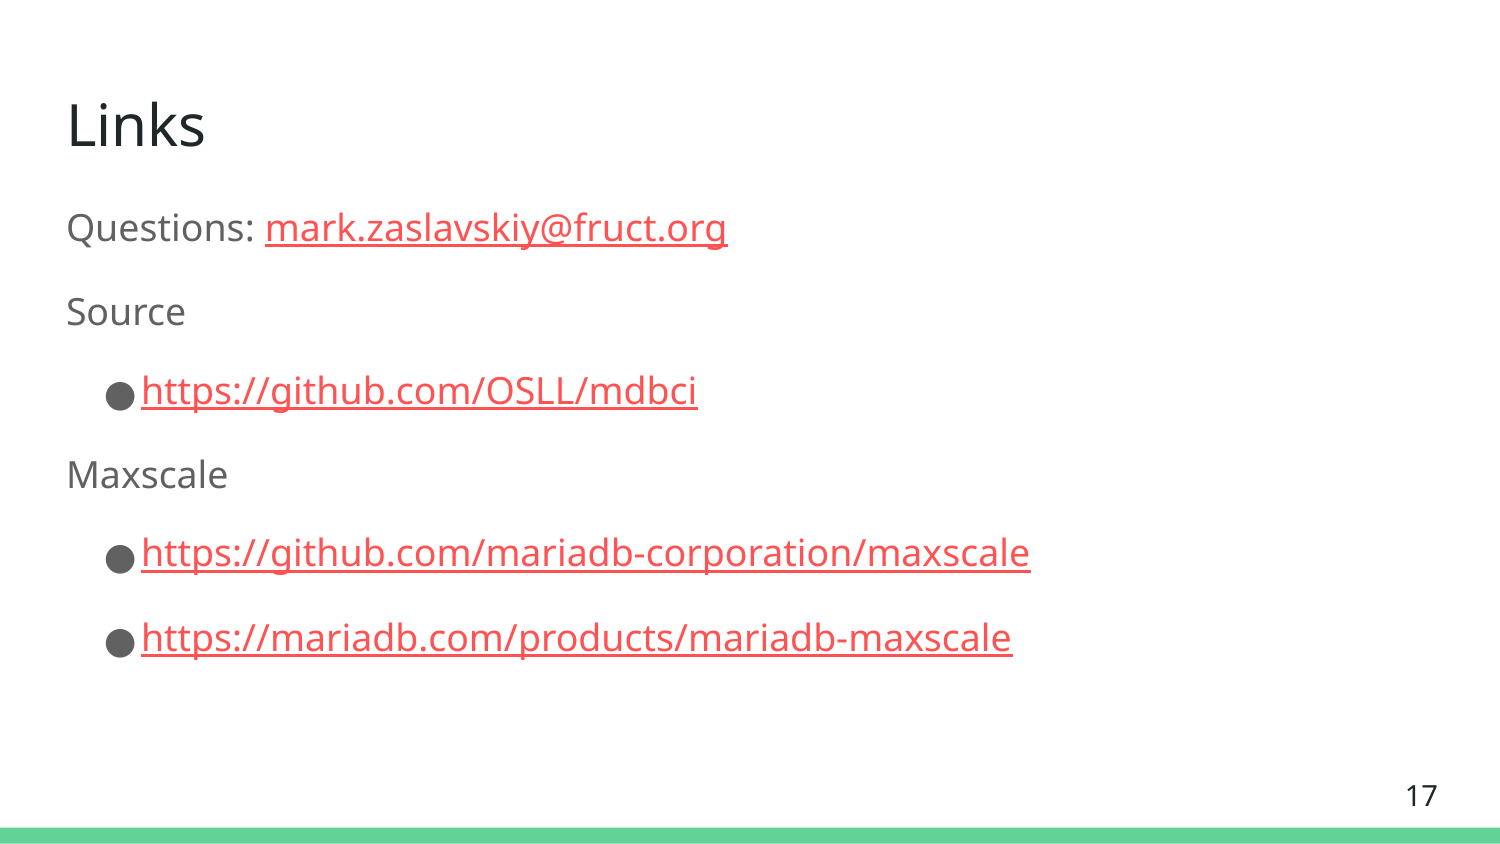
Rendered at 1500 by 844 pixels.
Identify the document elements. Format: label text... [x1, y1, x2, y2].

title Links [51, 72, 1449, 167]
slide_number <number> [1389, 764, 1480, 830]
list Questions: mark.zaslavskiy@fruct.org Source https://github.com/OSLL/mdbci Maxscale https://github.com/mariadb-corporation/maxscale https://mariadb.com/products/mariadb-maxscale [51, 189, 1449, 750]
